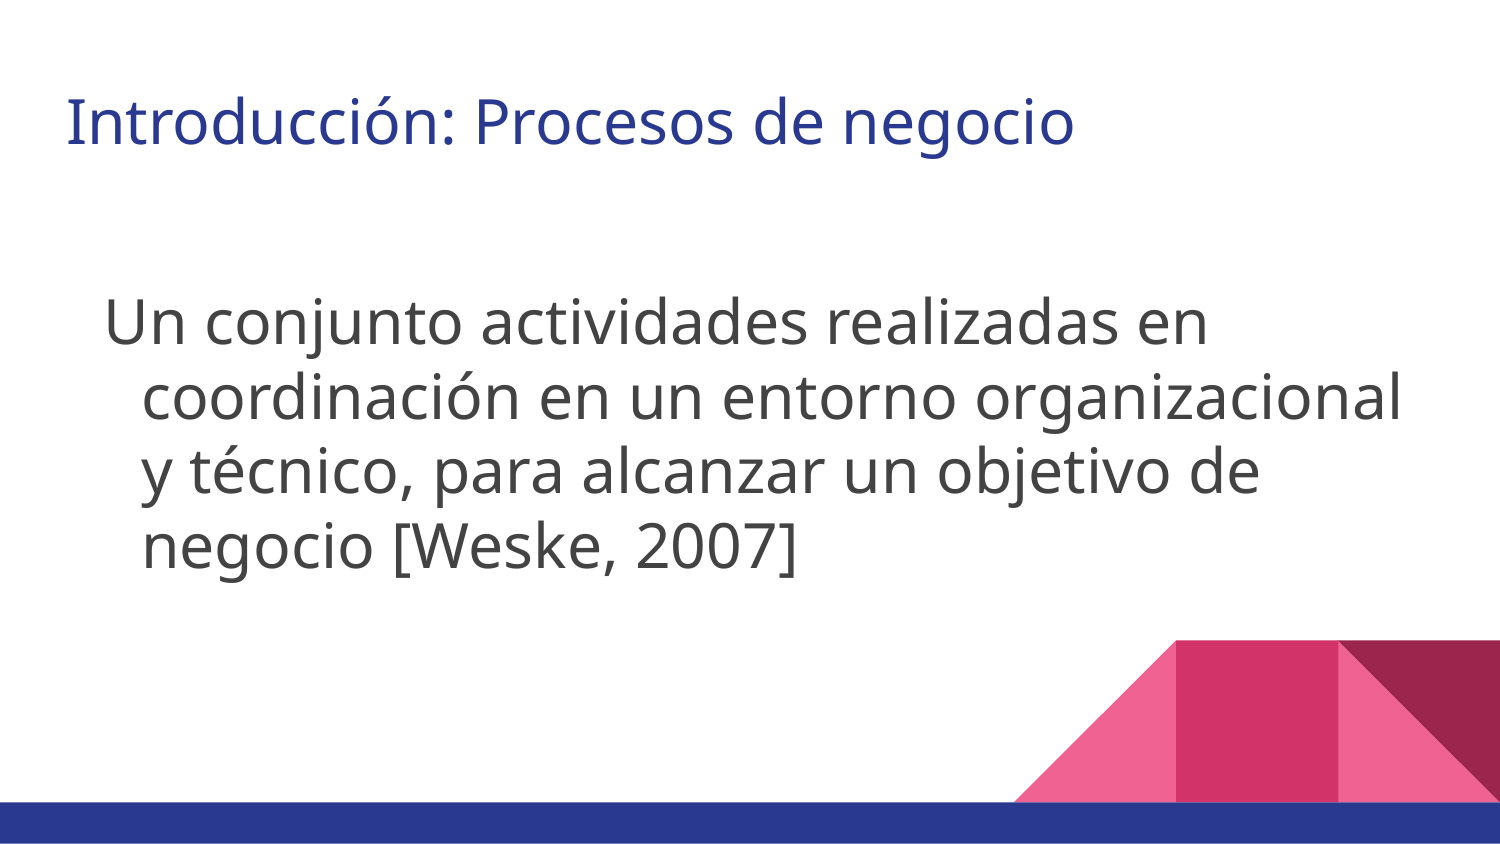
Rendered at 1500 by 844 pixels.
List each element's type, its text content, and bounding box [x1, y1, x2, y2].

title Introducción: Procesos de negocio [51, 67, 1449, 167]
list Un conjunto actividades realizadas en coordinación en un entorno organizacional y técnico, para alcanzar un objetivo de negocio [Weske, 2007] [51, 266, 1449, 750]
